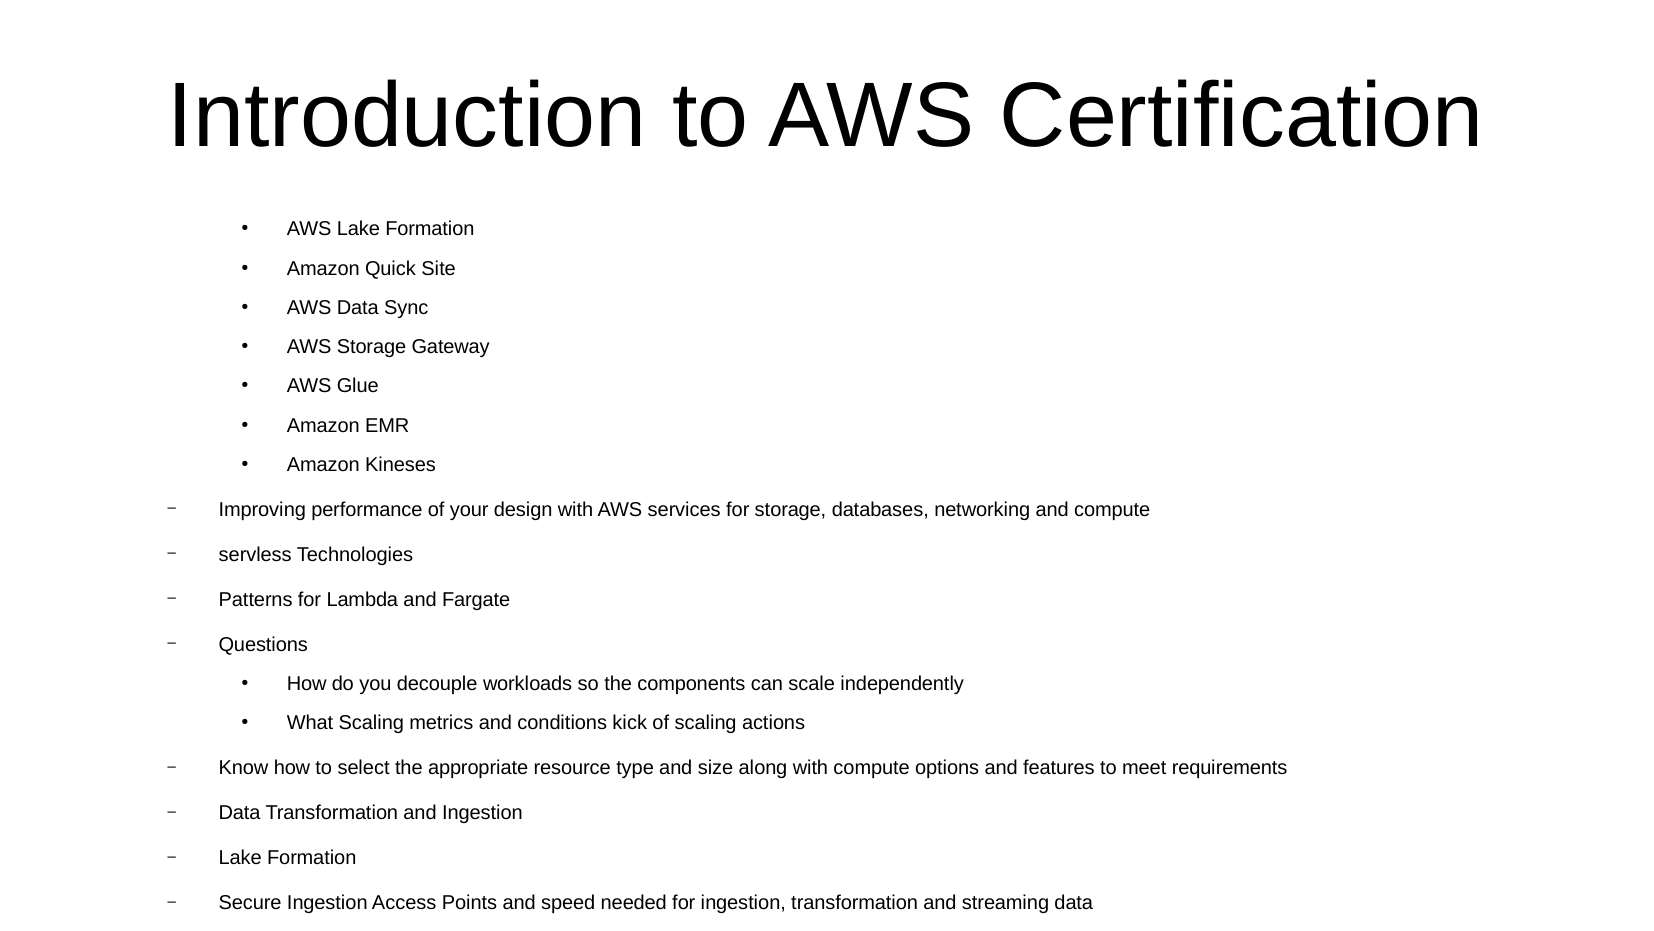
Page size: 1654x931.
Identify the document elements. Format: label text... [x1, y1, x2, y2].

title Introduction to AWS Certification [82, 37, 1571, 193]
list AWS Lake Formation Amazon Quick Site AWS Data Sync AWS Storage Gateway AWS Glue Amazon EMR Amazon Kineses Improving performance of your design with AWS services for storage, databases, networking and compute servless Technologies Patterns for Lambda and Fargate Questions How do you decouple workloads so the components can scale independently What Scaling metrics and conditions kick of scaling actions Know how to select the appropriate resource type and size along with compute options and features to meet requirements Data Transformation and Ingestion Lake Formation Secure Ingestion Access Points and speed needed for ingestion, transformation and streaming data [82, 217, 1621, 916]
